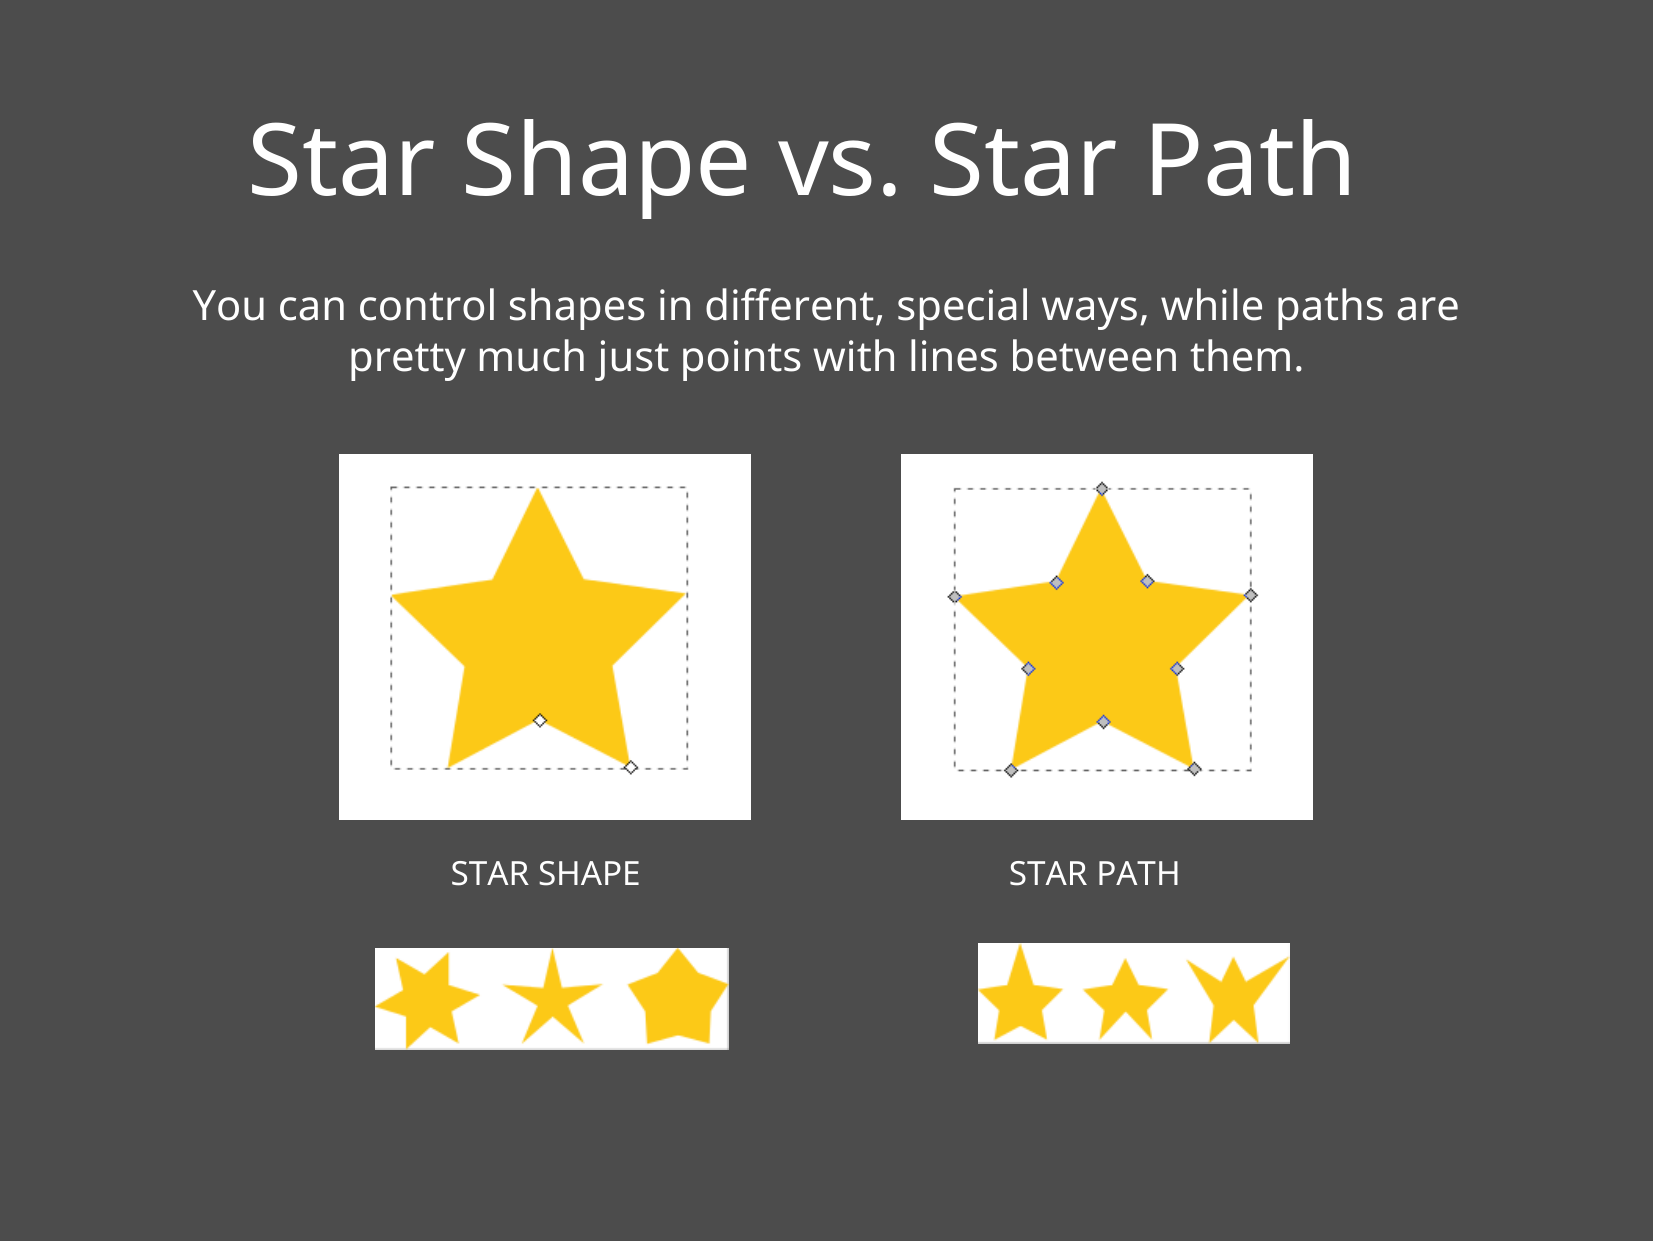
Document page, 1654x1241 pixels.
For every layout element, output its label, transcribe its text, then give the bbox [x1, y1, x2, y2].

picture [339, 454, 751, 820]
title Star Shape vs. Star Path [53, 36, 1554, 298]
title STAR PATH [811, 834, 1379, 912]
picture [375, 948, 729, 1051]
picture [978, 943, 1290, 1044]
title STAR SHAPE [262, 834, 811, 912]
title You can control shapes in different, special ways, while paths are pretty much just points with lines between them. [132, 256, 1521, 405]
picture [901, 454, 1313, 820]
